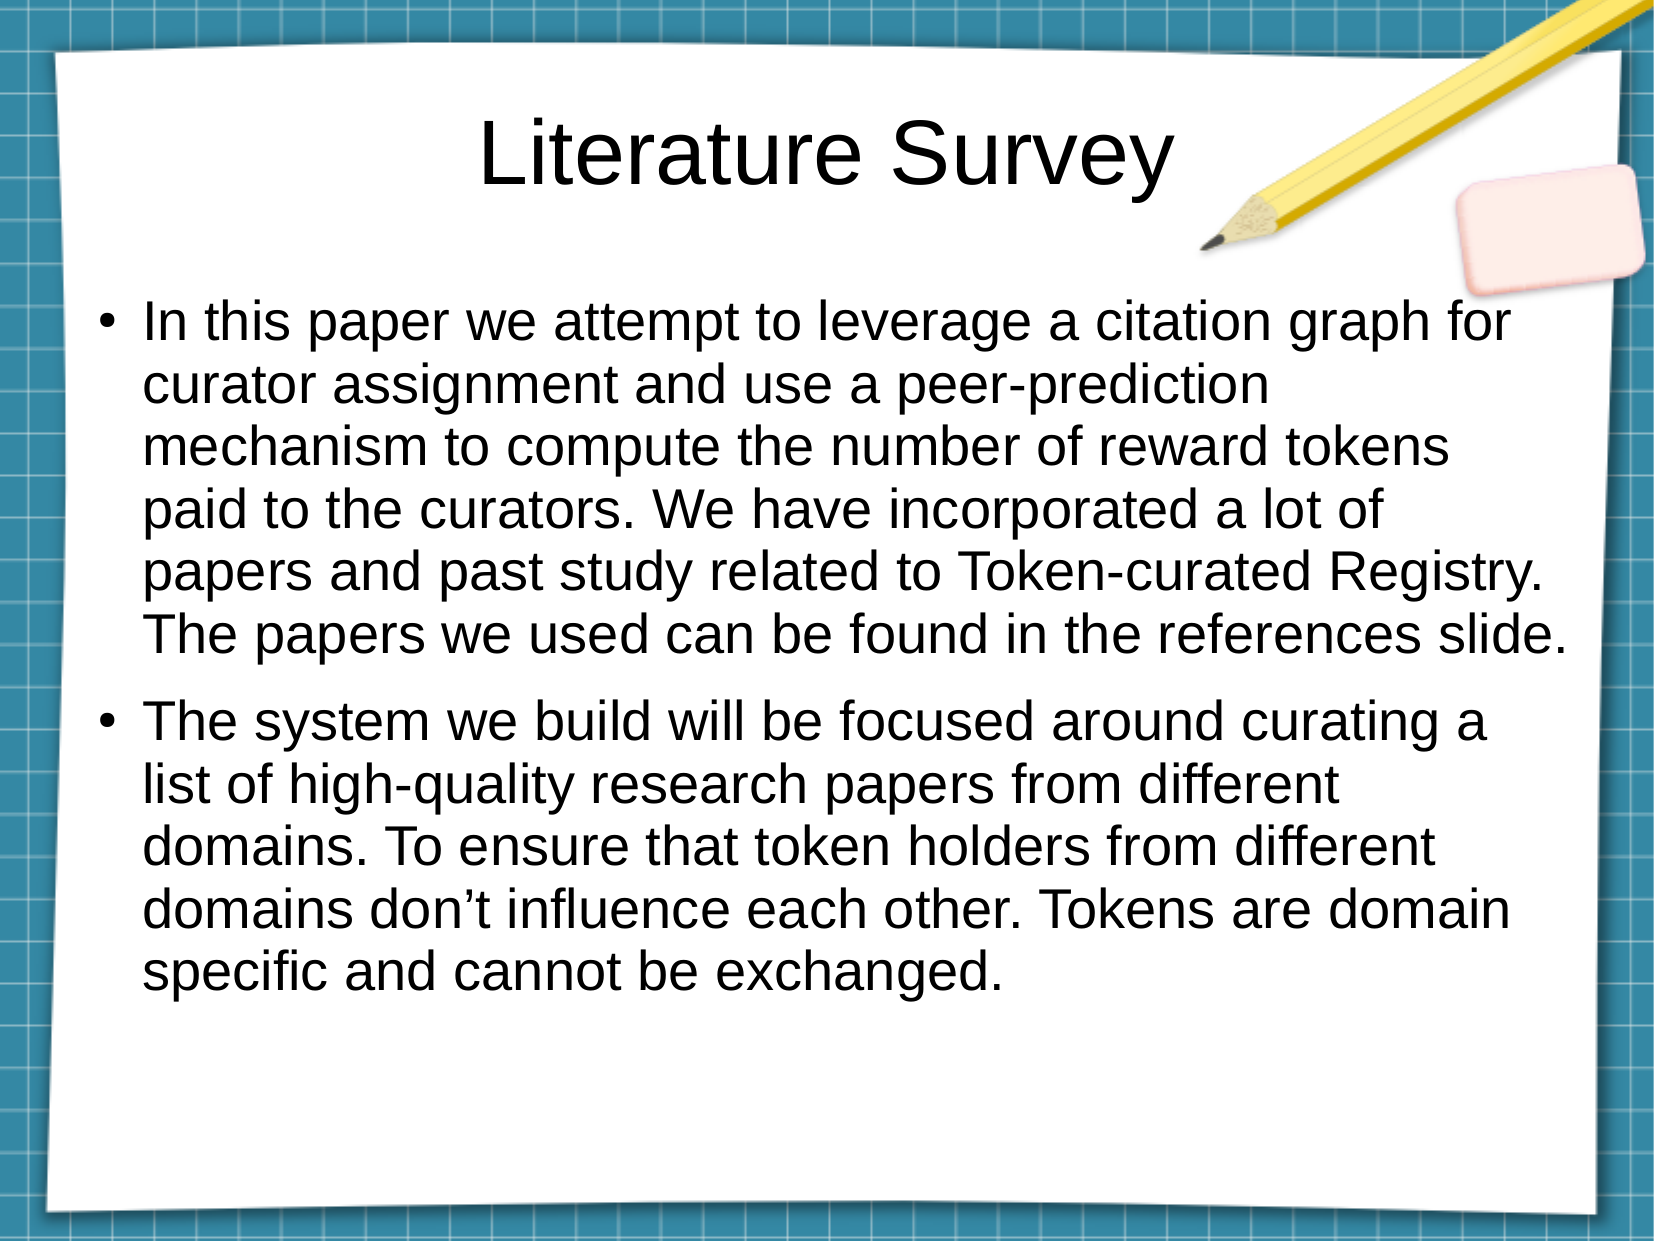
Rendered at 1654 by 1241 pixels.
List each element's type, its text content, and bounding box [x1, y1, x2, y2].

title Literature Survey [82, 49, 1571, 257]
picture [0, 0, 1654, 1241]
list In this paper we attempt to leverage a citation graph for curator assignment and use a peer-prediction mechanism to compute the number of reward tokens paid to the curators. We have incorporated a lot of papers and past study related to Token-curated Registry. The papers we used can be found in the references slide. The system we build will be focused around curating a list of high-quality research papers from different domains. To ensure that token holders from different domains don’t influence each other. Tokens are domain specific and cannot be exchanged. [82, 290, 1571, 1010]
